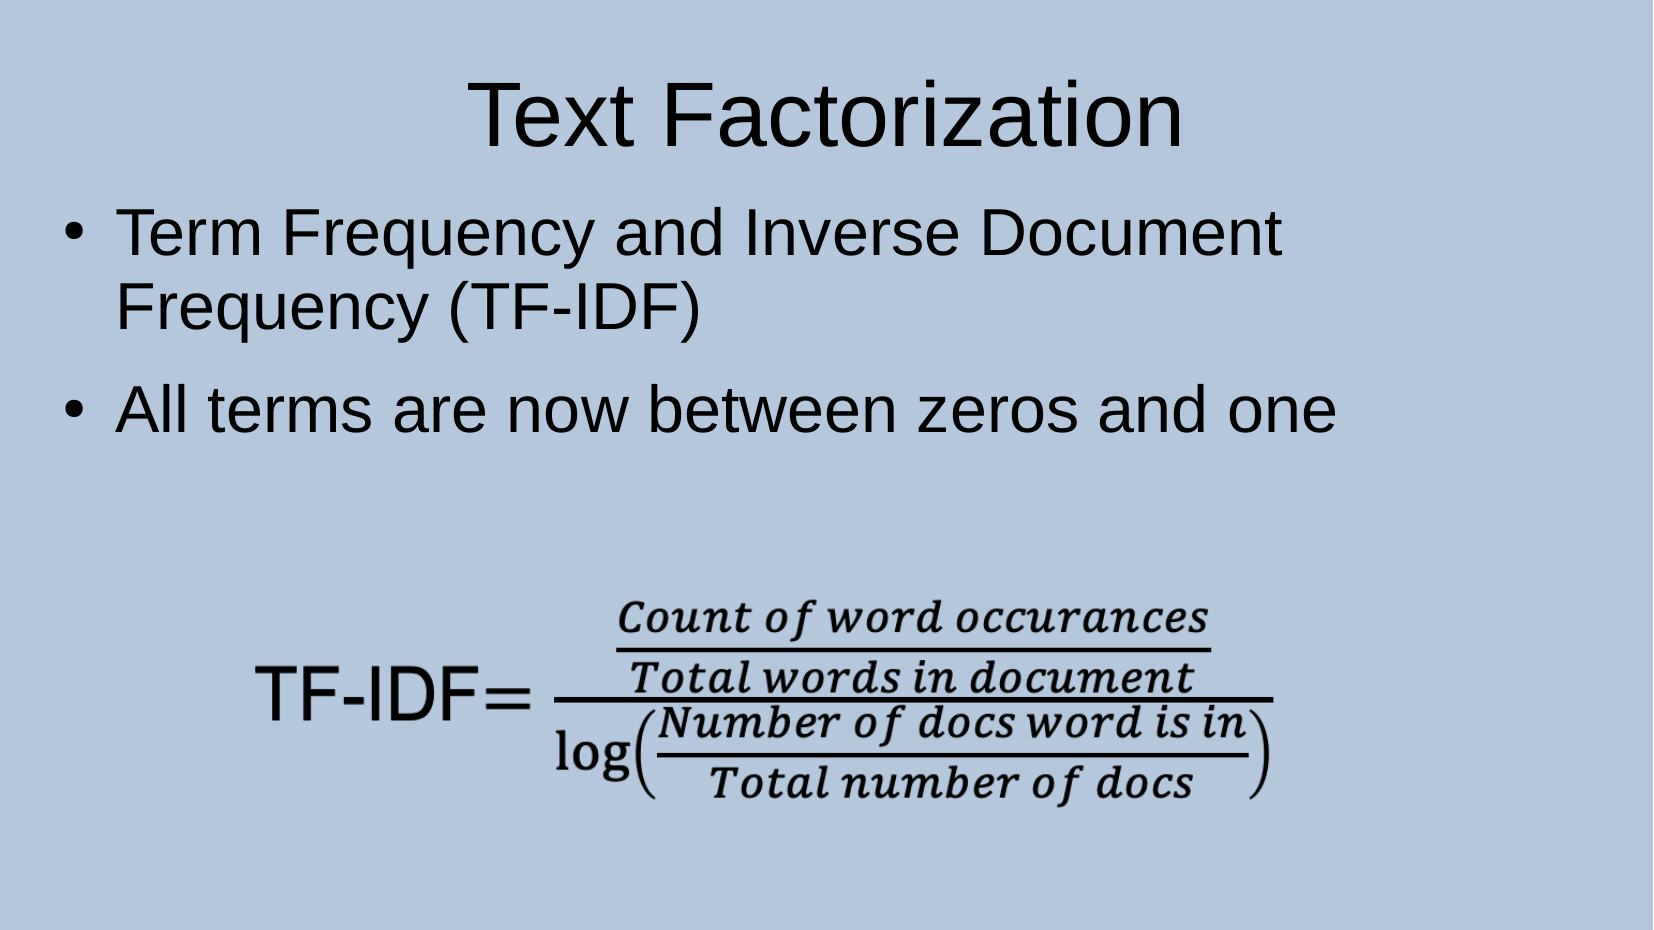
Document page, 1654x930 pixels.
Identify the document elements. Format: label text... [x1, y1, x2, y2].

list Term Frequency and Inverse Document Frequency (TF-IDF) All terms are now between zeros and one [44, 194, 1597, 735]
picture [210, 584, 1416, 828]
title Text Factorization [82, 36, 1571, 193]
